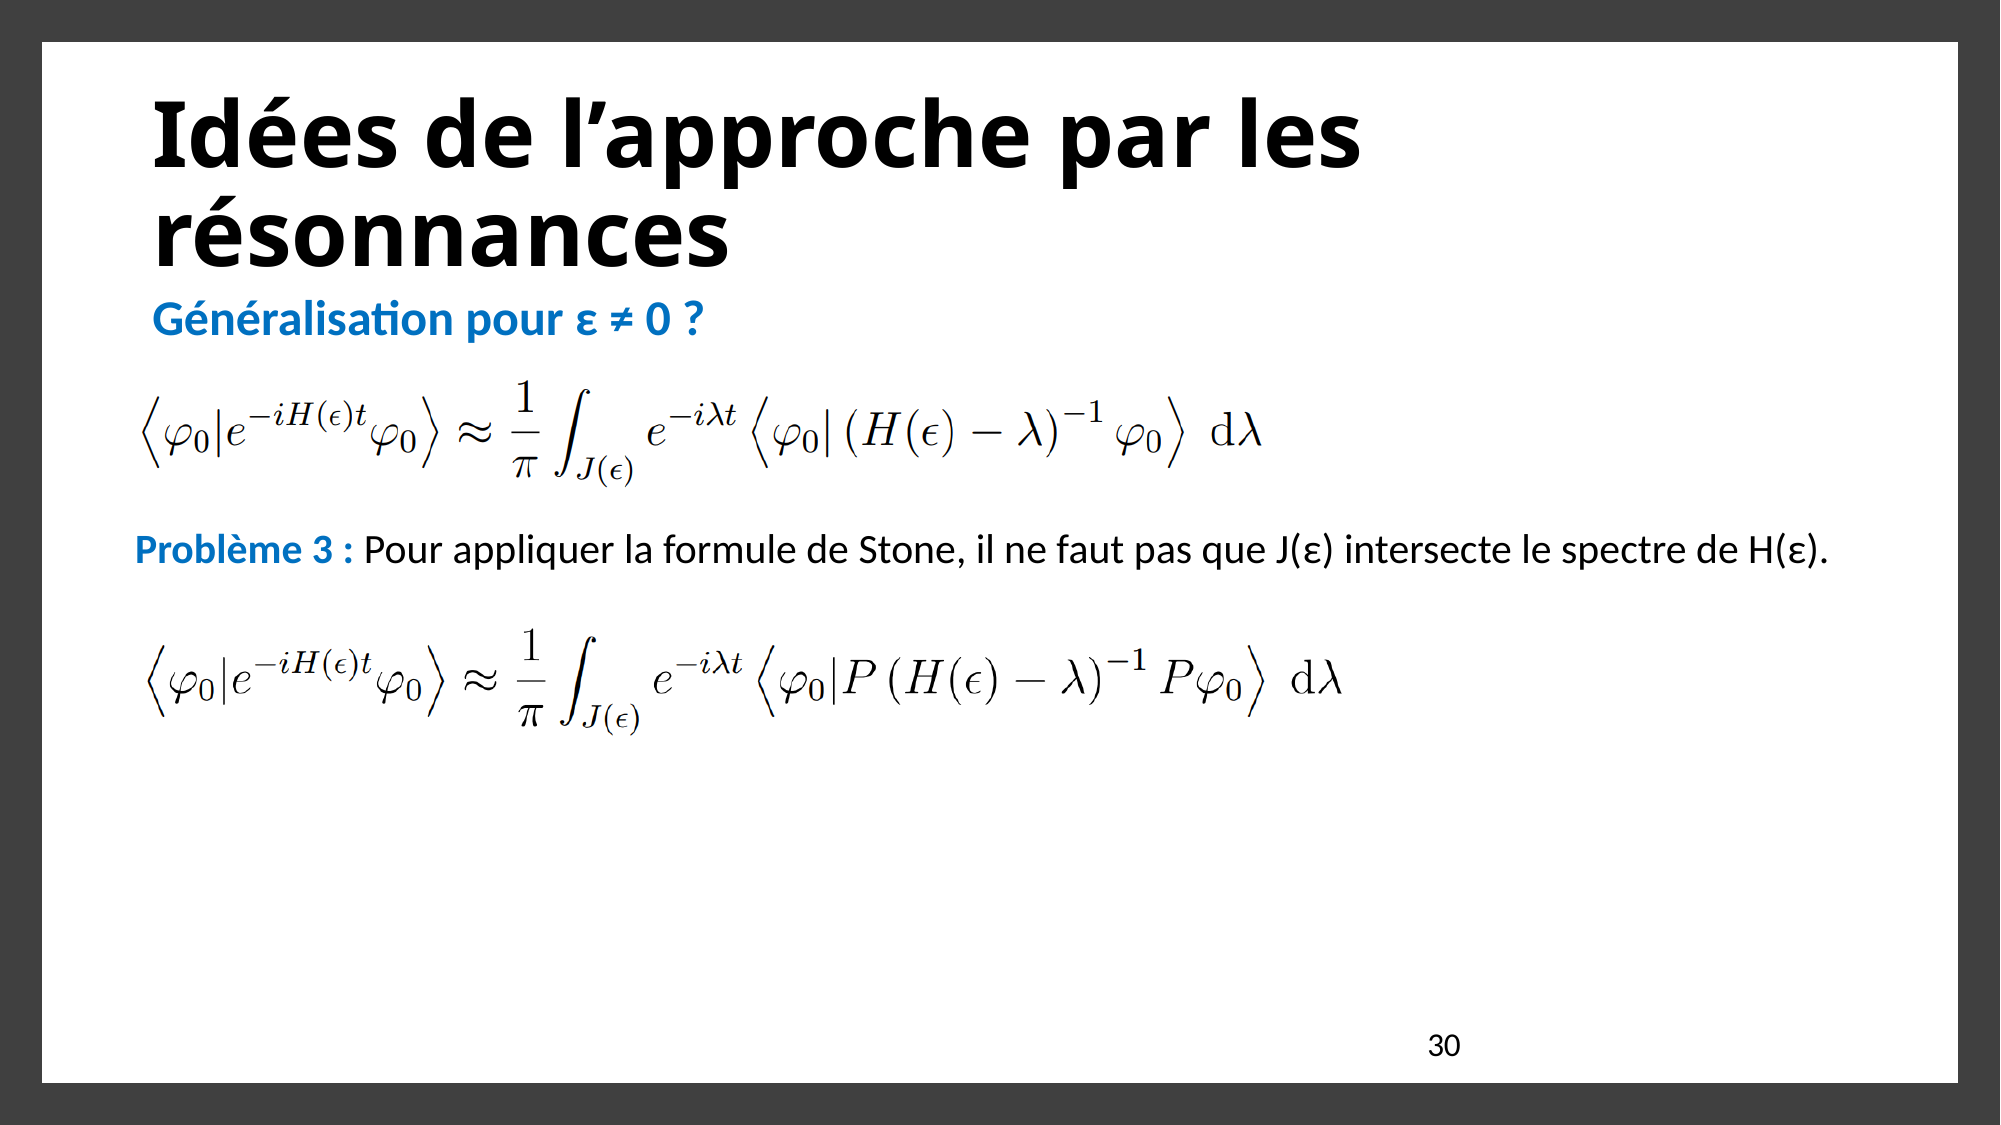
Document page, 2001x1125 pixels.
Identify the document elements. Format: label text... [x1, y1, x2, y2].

picture [137, 620, 1359, 738]
title Idées de l’approche par les résonnances [137, 78, 1863, 296]
picture [137, 358, 1278, 495]
text_box [0, 0, 2000, 1125]
text_box Problème 3 : Pour appliquer la formule de Stone, il ne faut pas que J(ε) intersecte le spectre de H(ε). [120, 514, 1948, 580]
text_box Généralisation pour ε ≠ 0 ? [137, 277, 755, 354]
